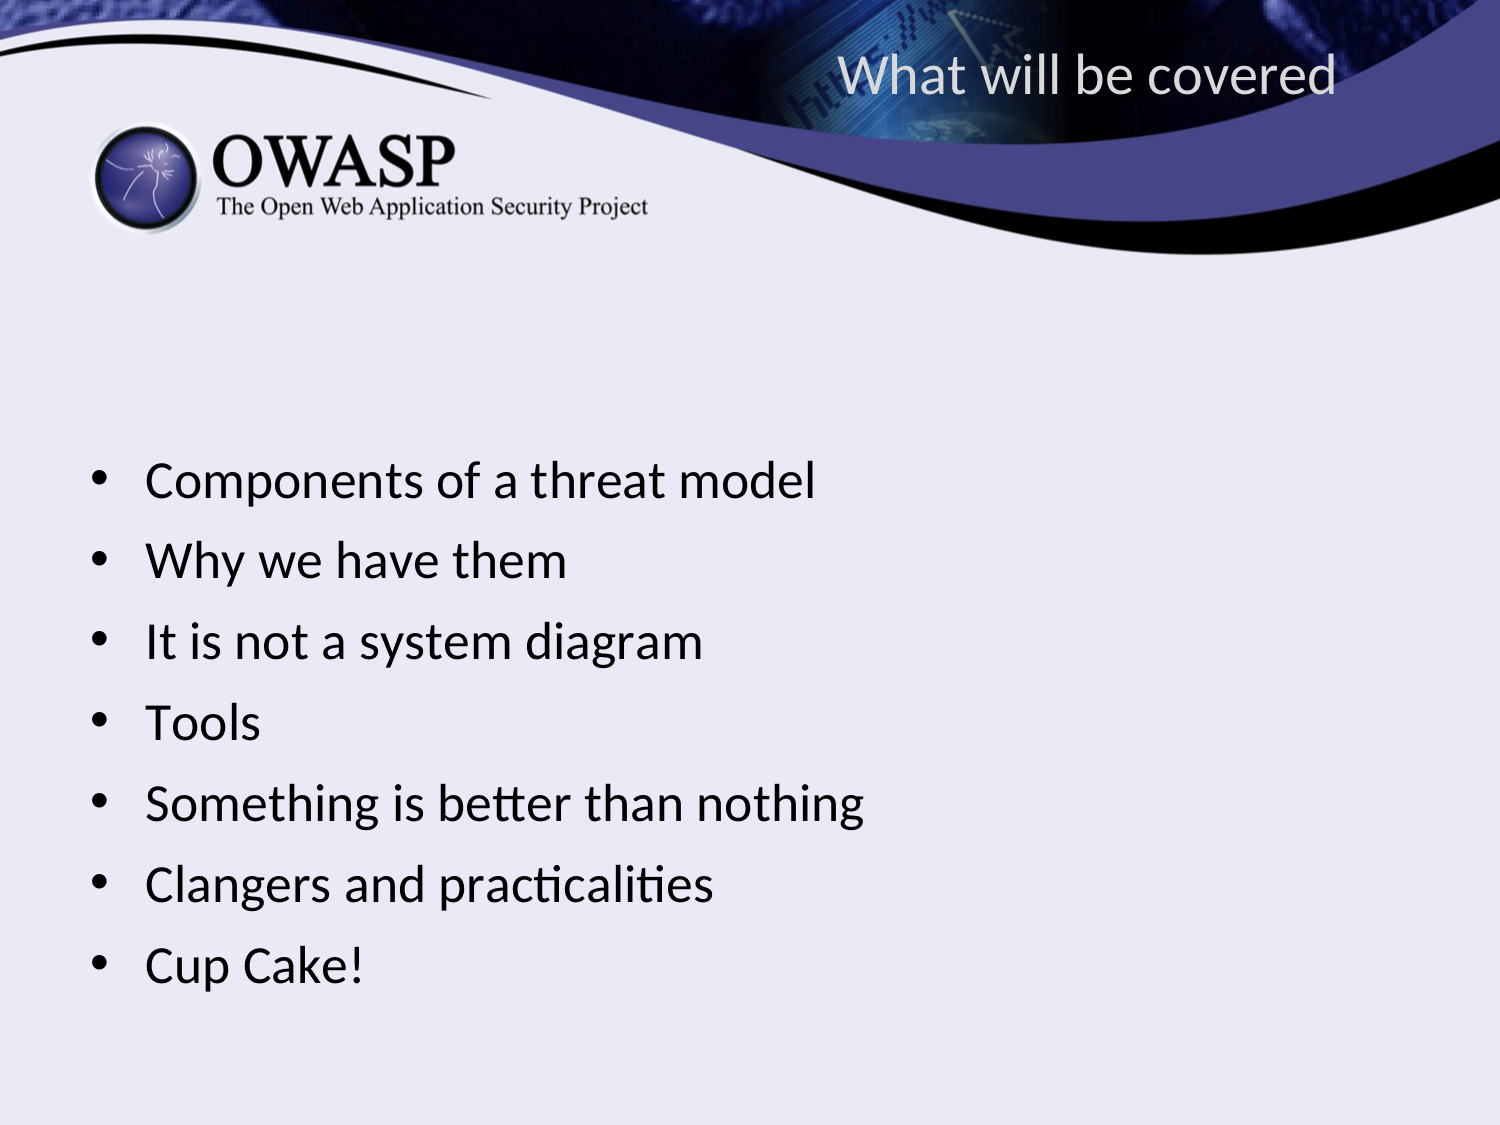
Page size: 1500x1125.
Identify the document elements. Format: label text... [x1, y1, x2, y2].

picture [0, 0, 1500, 1125]
title What will be covered [699, 12, 1476, 130]
list Components of a threat model Why we have them It is not a system diagram Tools Something is better than nothing Clangers and practicalities Cup Cake! [75, 437, 1426, 1007]
